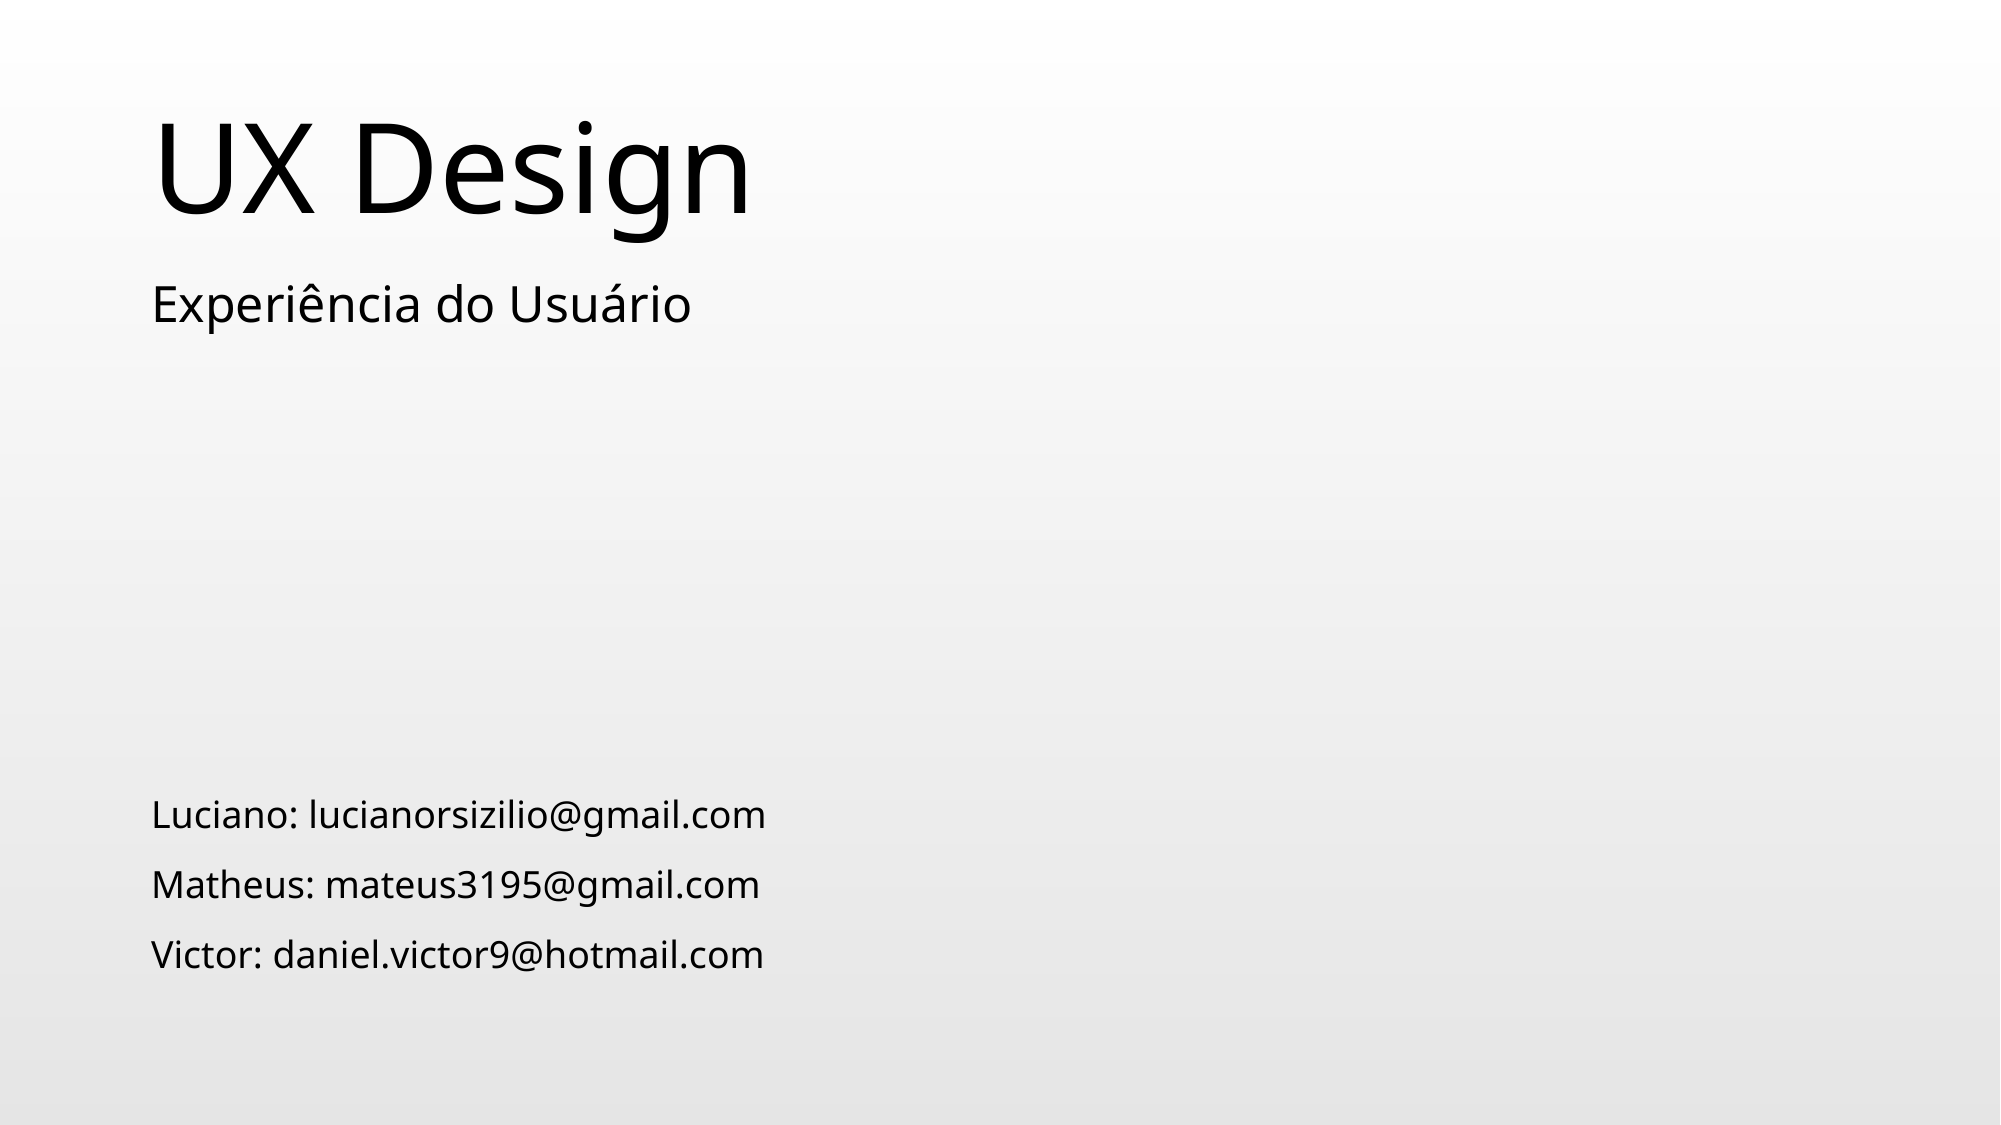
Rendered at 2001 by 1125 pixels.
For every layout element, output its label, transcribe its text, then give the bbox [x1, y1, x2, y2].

text_box Luciano: lucianorsizilio@gmail.com Matheus: mateus3195@gmail.com Victor: daniel.victor9@hotmail.com [136, 784, 1193, 1032]
title UX Design [136, 93, 1953, 249]
subtitle Experiência do Usuário [136, 271, 1955, 543]
